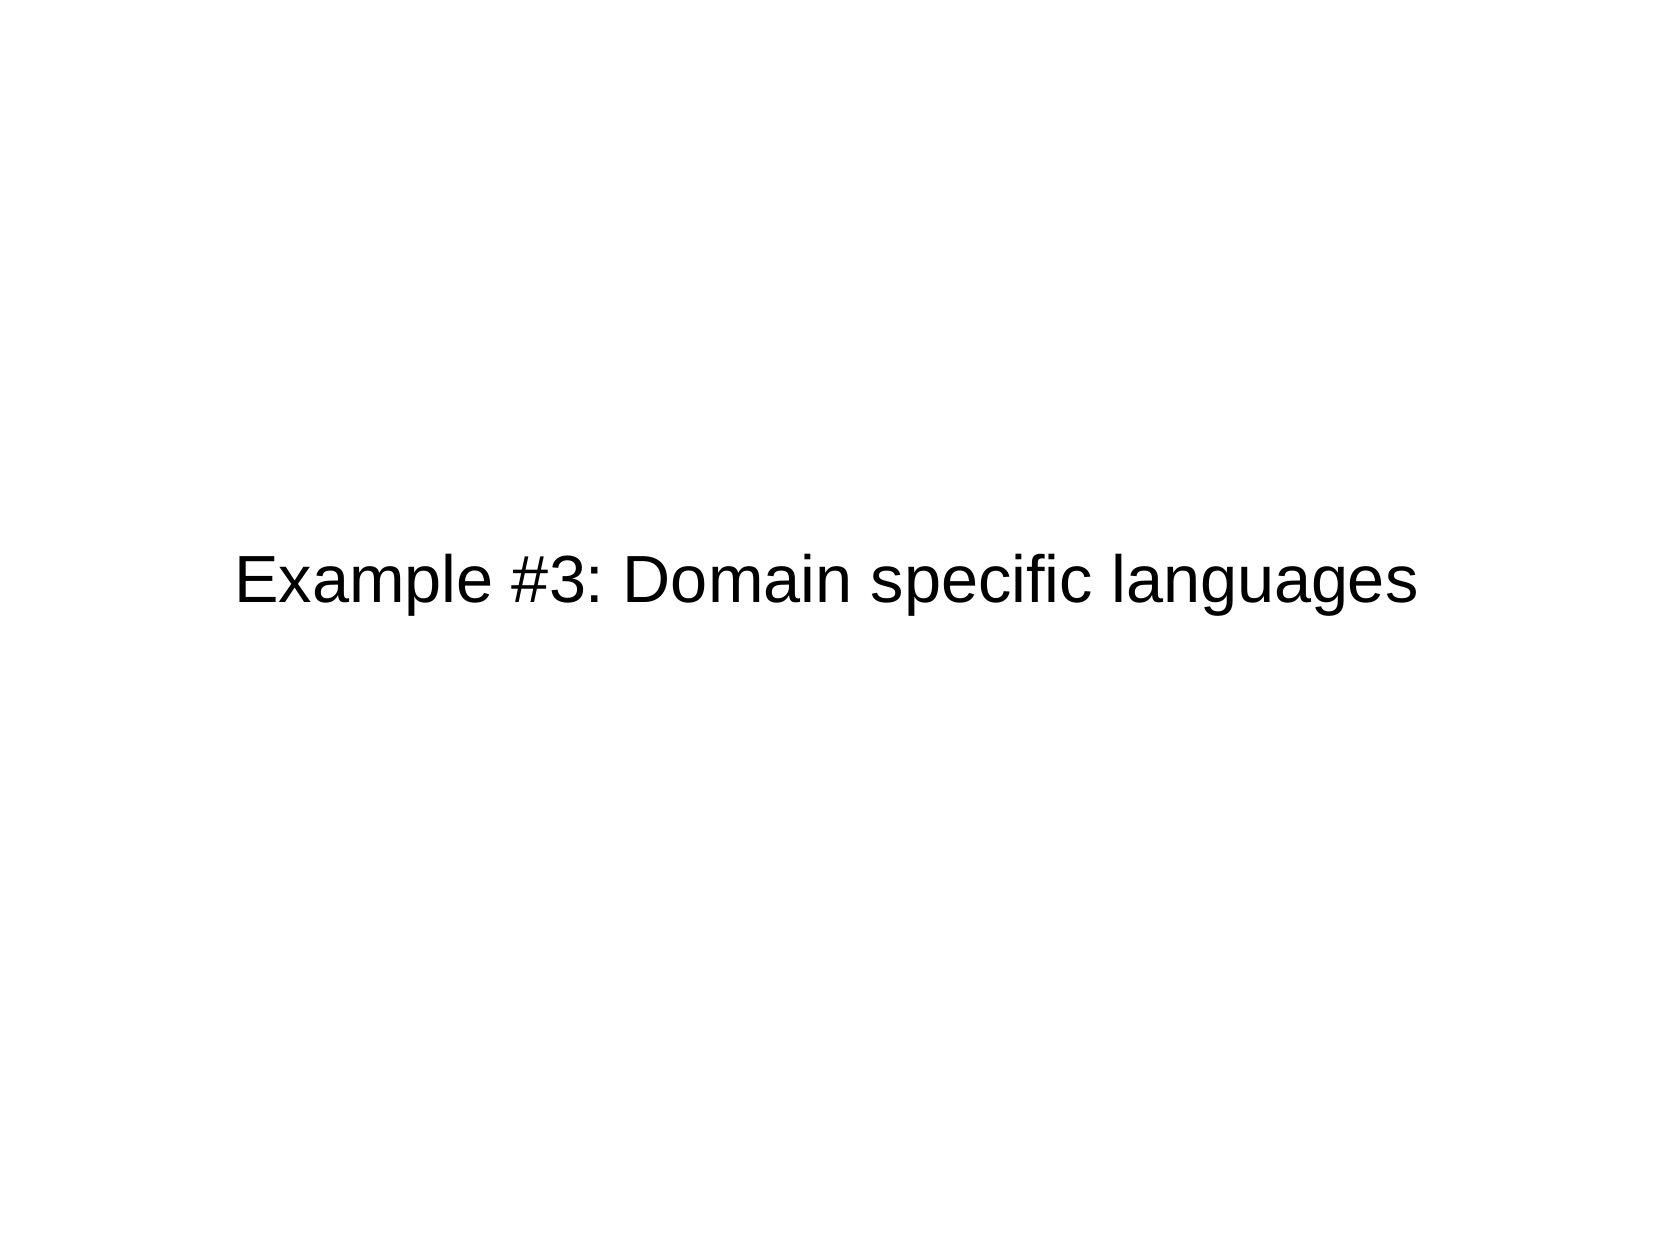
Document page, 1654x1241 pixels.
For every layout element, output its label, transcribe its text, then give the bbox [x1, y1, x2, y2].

subtitle Example #3: Domain specific languages [82, 49, 1571, 1109]
